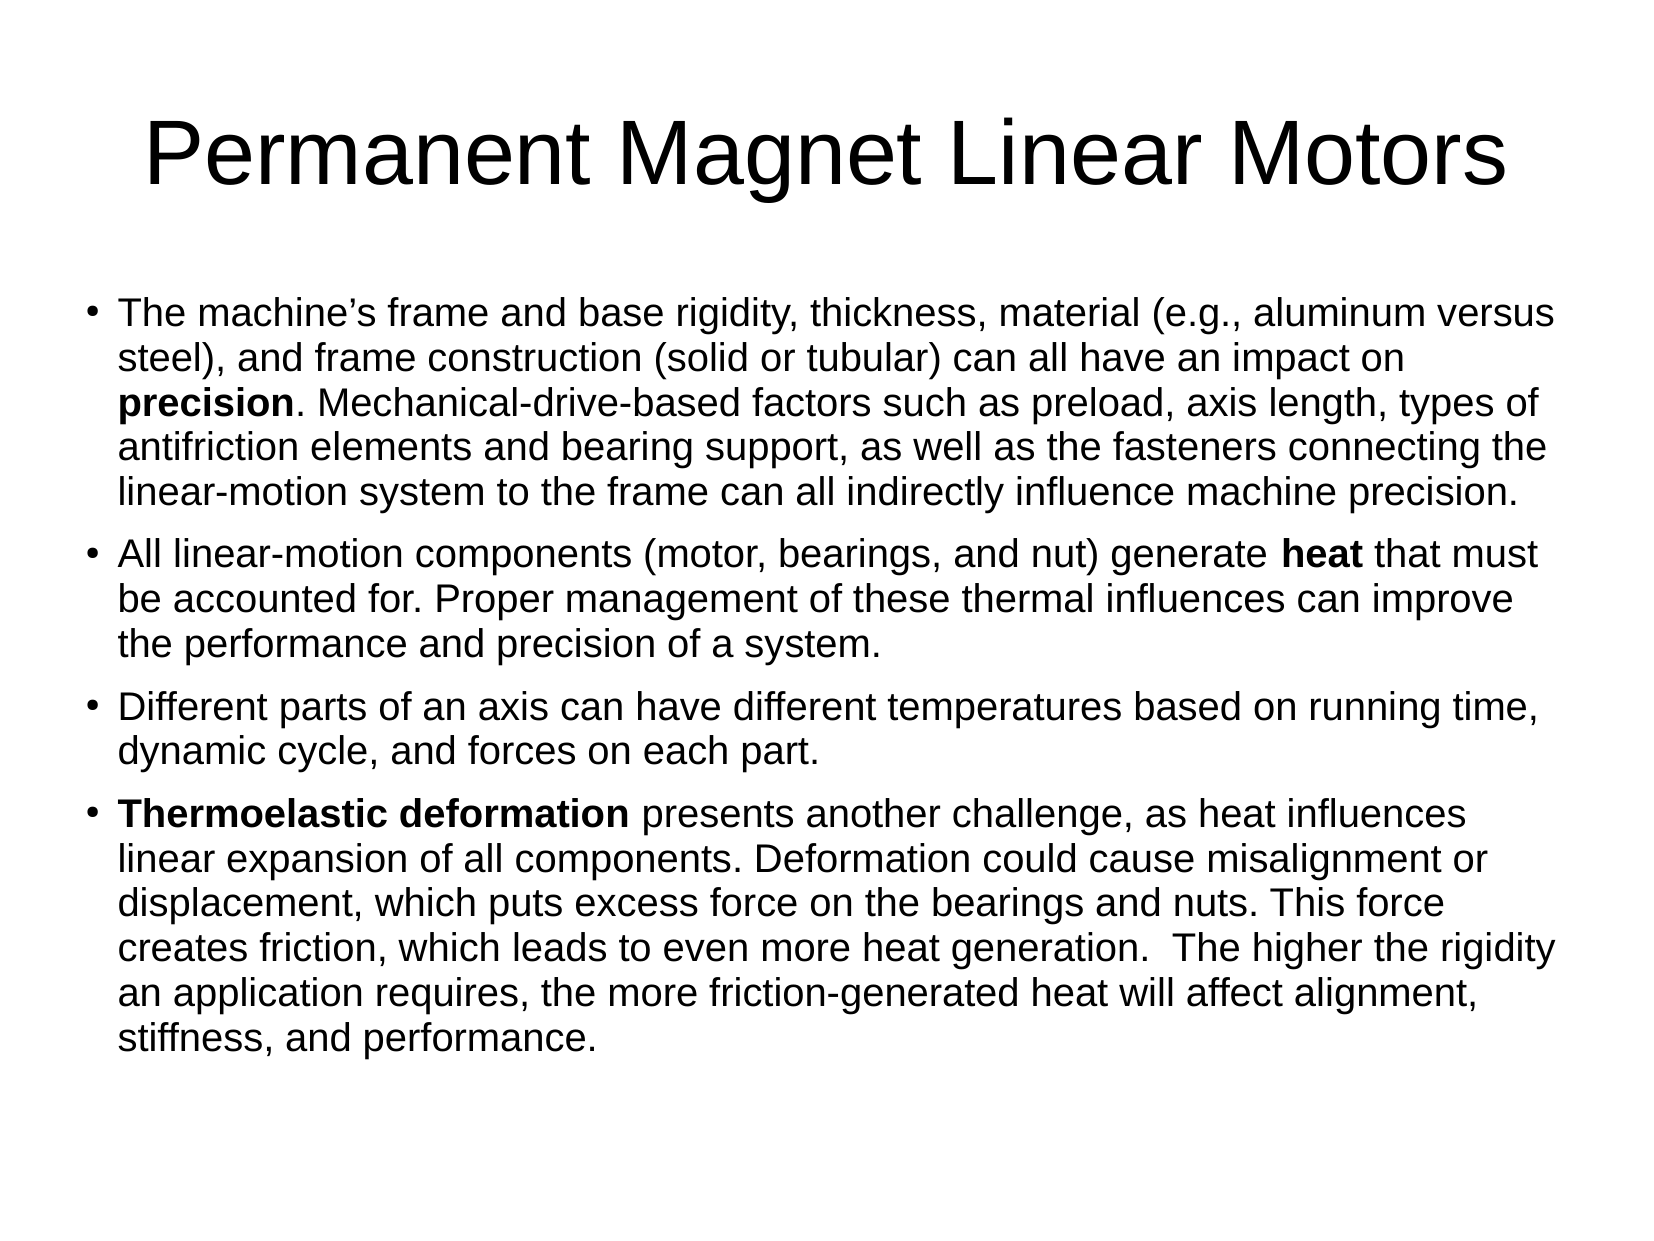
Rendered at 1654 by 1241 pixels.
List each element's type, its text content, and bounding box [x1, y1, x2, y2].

list The machine’s frame and base rigidity, thickness, material (e.g., aluminum versus steel), and frame construction (solid or tubular) can all have an impact on precision. Mechanical-drive-based factors such as preload, axis length, types of antifriction elements and bearing support, as well as the fasteners connecting the linear-motion system to the frame can all indirectly influence machine precision. All linear-motion components (motor, bearings, and nut) generate heat that must be accounted for. Proper management of these thermal influences can improve the performance and precision of a system. Different parts of an axis can have different temperatures based on running time, dynamic cycle, and forces on each part. Thermoelastic deformation presents another challenge, as heat influences linear expansion of all components. Deformation could cause misalignment or displacement, which puts excess force on the bearings and nuts. This force creates friction, which leads to even more heat generation. The higher the rigidity an application requires, the more friction-generated heat will affect alignment, stiffness, and performance. [75, 290, 1571, 1111]
title Permanent Magnet Linear Motors [82, 49, 1571, 257]
